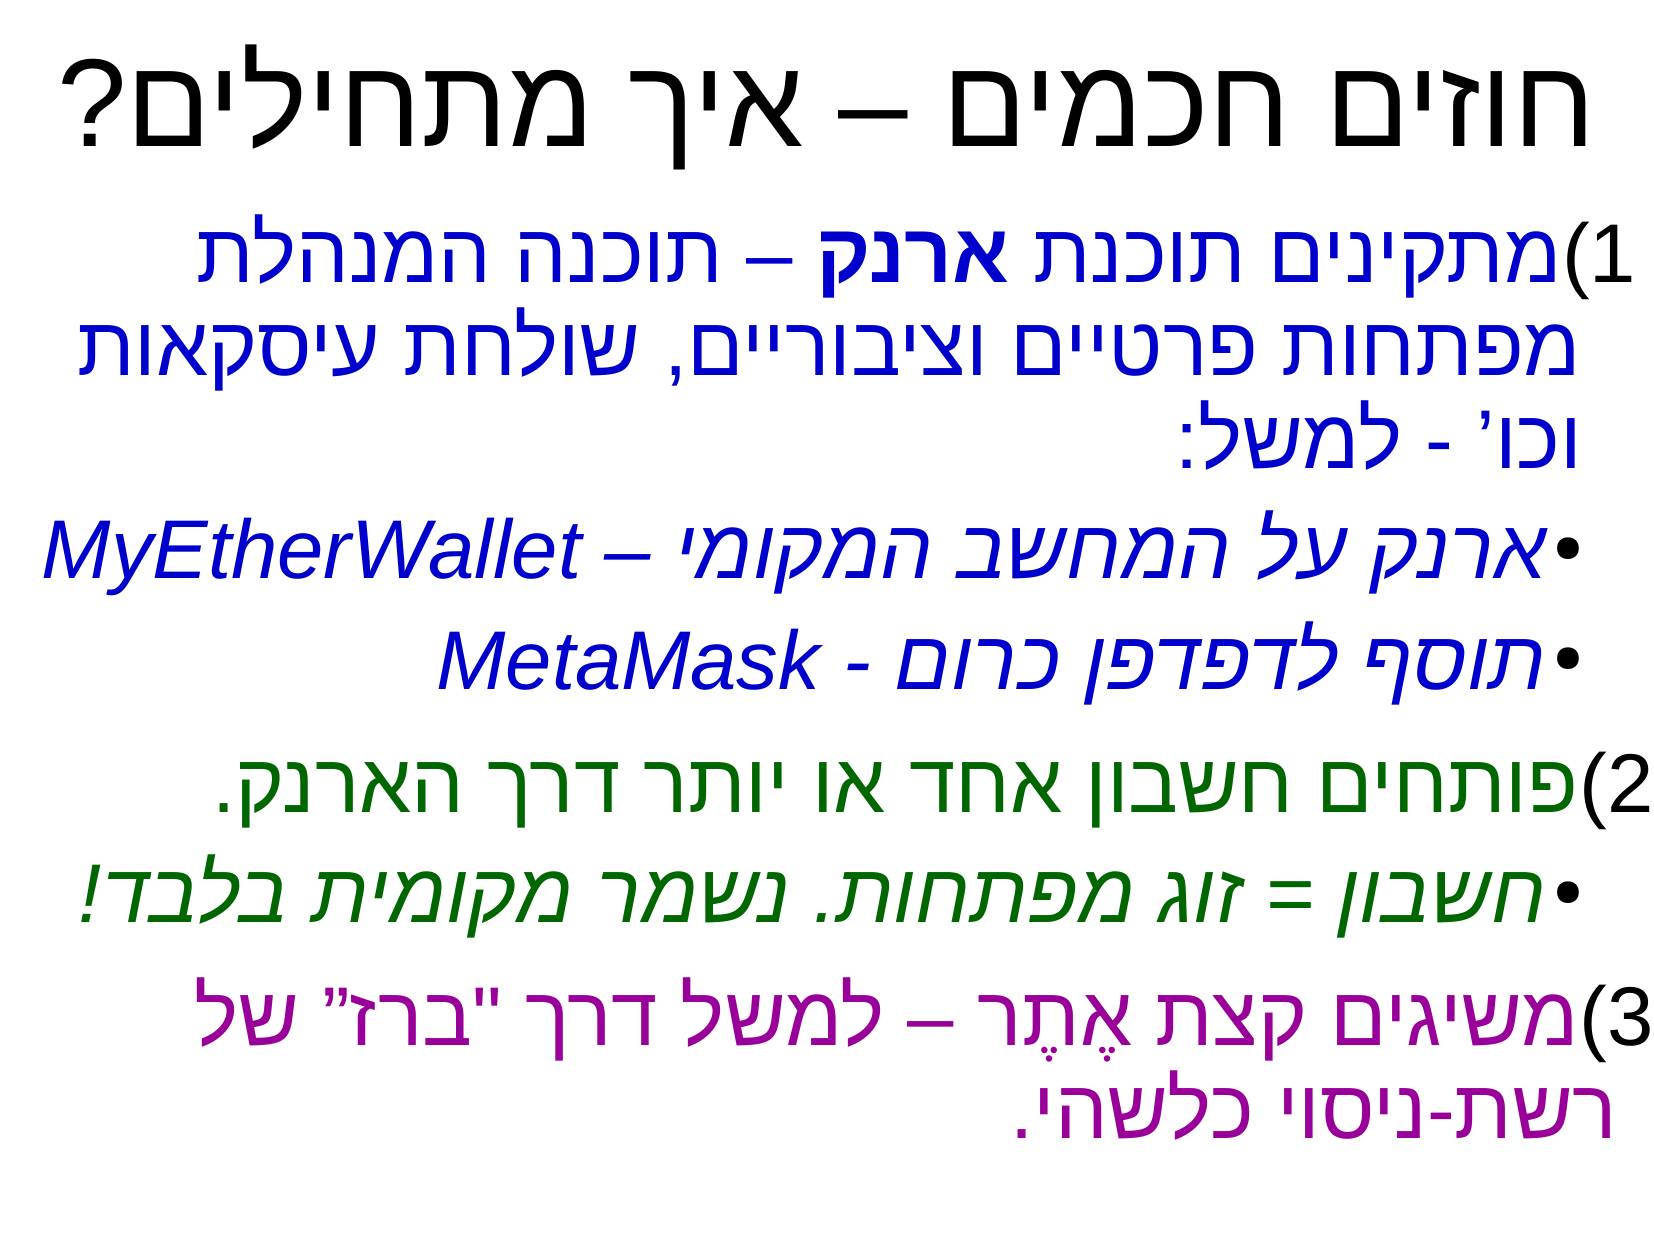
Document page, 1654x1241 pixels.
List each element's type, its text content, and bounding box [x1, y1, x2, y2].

title חוזים חכמים – איך מתחילים? [0, 0, 1654, 206]
list מתקינים תוכנת ארנק – תוכנה המנהלת מפתחות פרטיים וציבוריים, שולחת עיסקאות וכו’ - למשל: ארנק על המחשב המקומי – MyEtherWallet תוסף לדפדפן כרום - MetaMask פותחים חשבון אחד או יותר דרך הארנק. חשבון = זוג מפתחות. נשמר מקומית בלבד! משיגים קצת אֶתֶר – למשל דרך "ברז” של רשת-ניסוי כלשהי. [0, 206, 1654, 1241]
